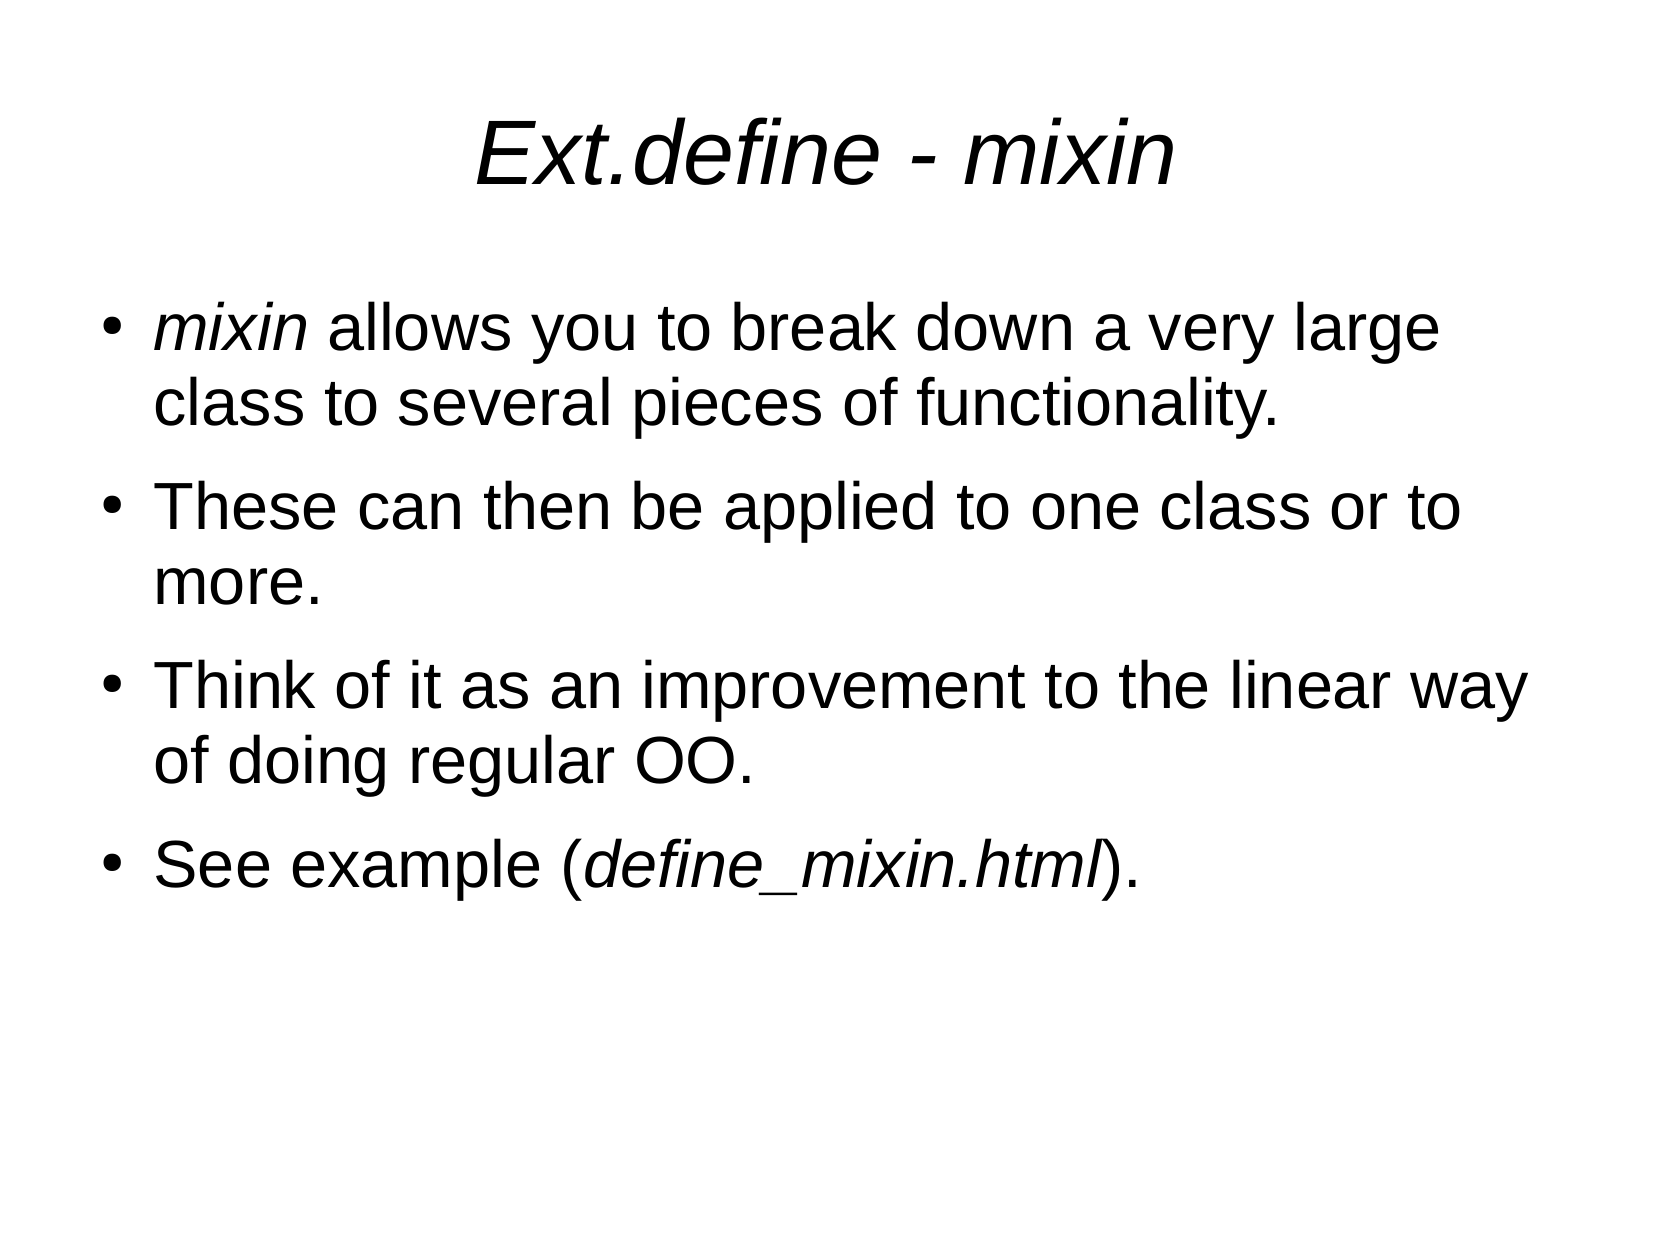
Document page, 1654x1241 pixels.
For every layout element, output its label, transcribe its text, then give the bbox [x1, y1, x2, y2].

list mixin allows you to break down a very large class to several pieces of functionality. These can then be applied to one class or to more. Think of it as an improvement to the linear way of doing regular OO. See example (define_mixin.html). [82, 290, 1538, 1010]
title Ext.define - mixin [82, 49, 1571, 257]
